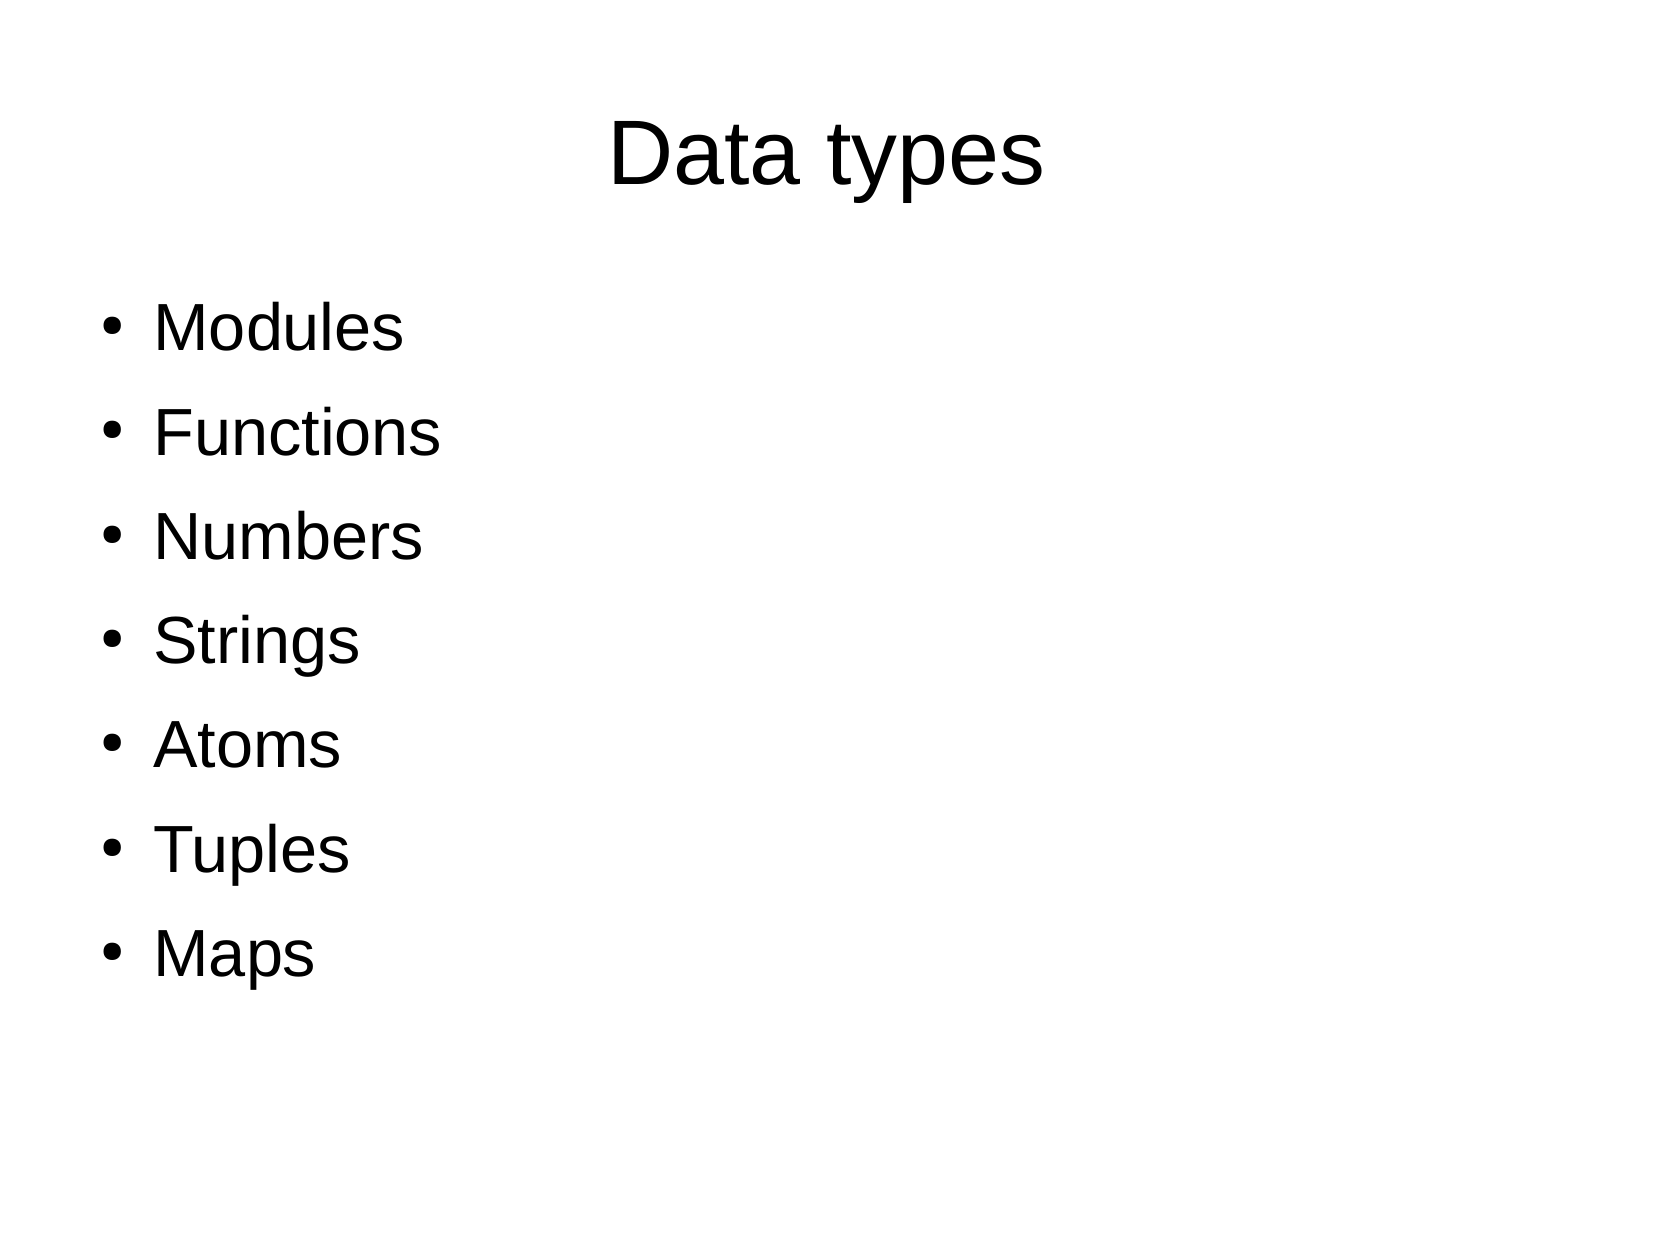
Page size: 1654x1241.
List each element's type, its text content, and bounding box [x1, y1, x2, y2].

title Data types [82, 49, 1571, 257]
list Modules Functions Numbers Strings Atoms Tuples Maps [82, 290, 1571, 1010]
